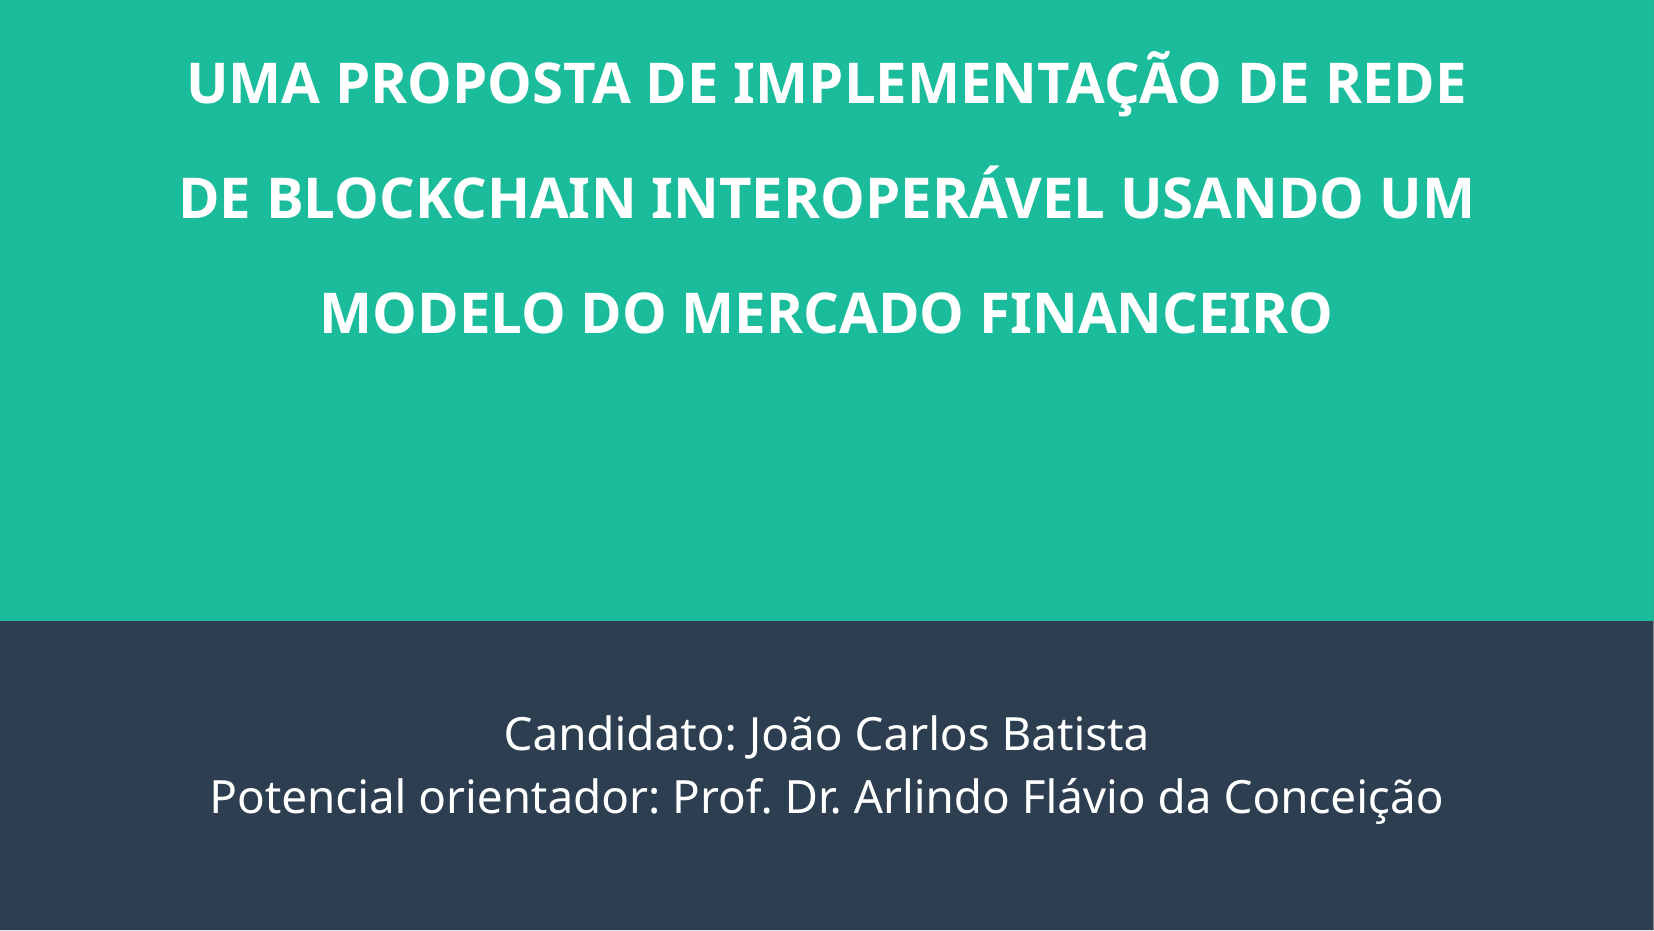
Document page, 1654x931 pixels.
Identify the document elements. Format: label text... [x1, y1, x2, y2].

title UMA PROPOSTA DE IMPLEMENTAÇÃO DE REDE DE BLOCKCHAIN INTEROPERÁVEL USANDO UM MODELO DO MERCADO FINANCEIRO [59, 29, 1595, 325]
subtitle Candidato: João Carlos Batista Potencial orientador: Prof. Dr. Arlindo Flávio da Conceição [59, 642, 1595, 886]
